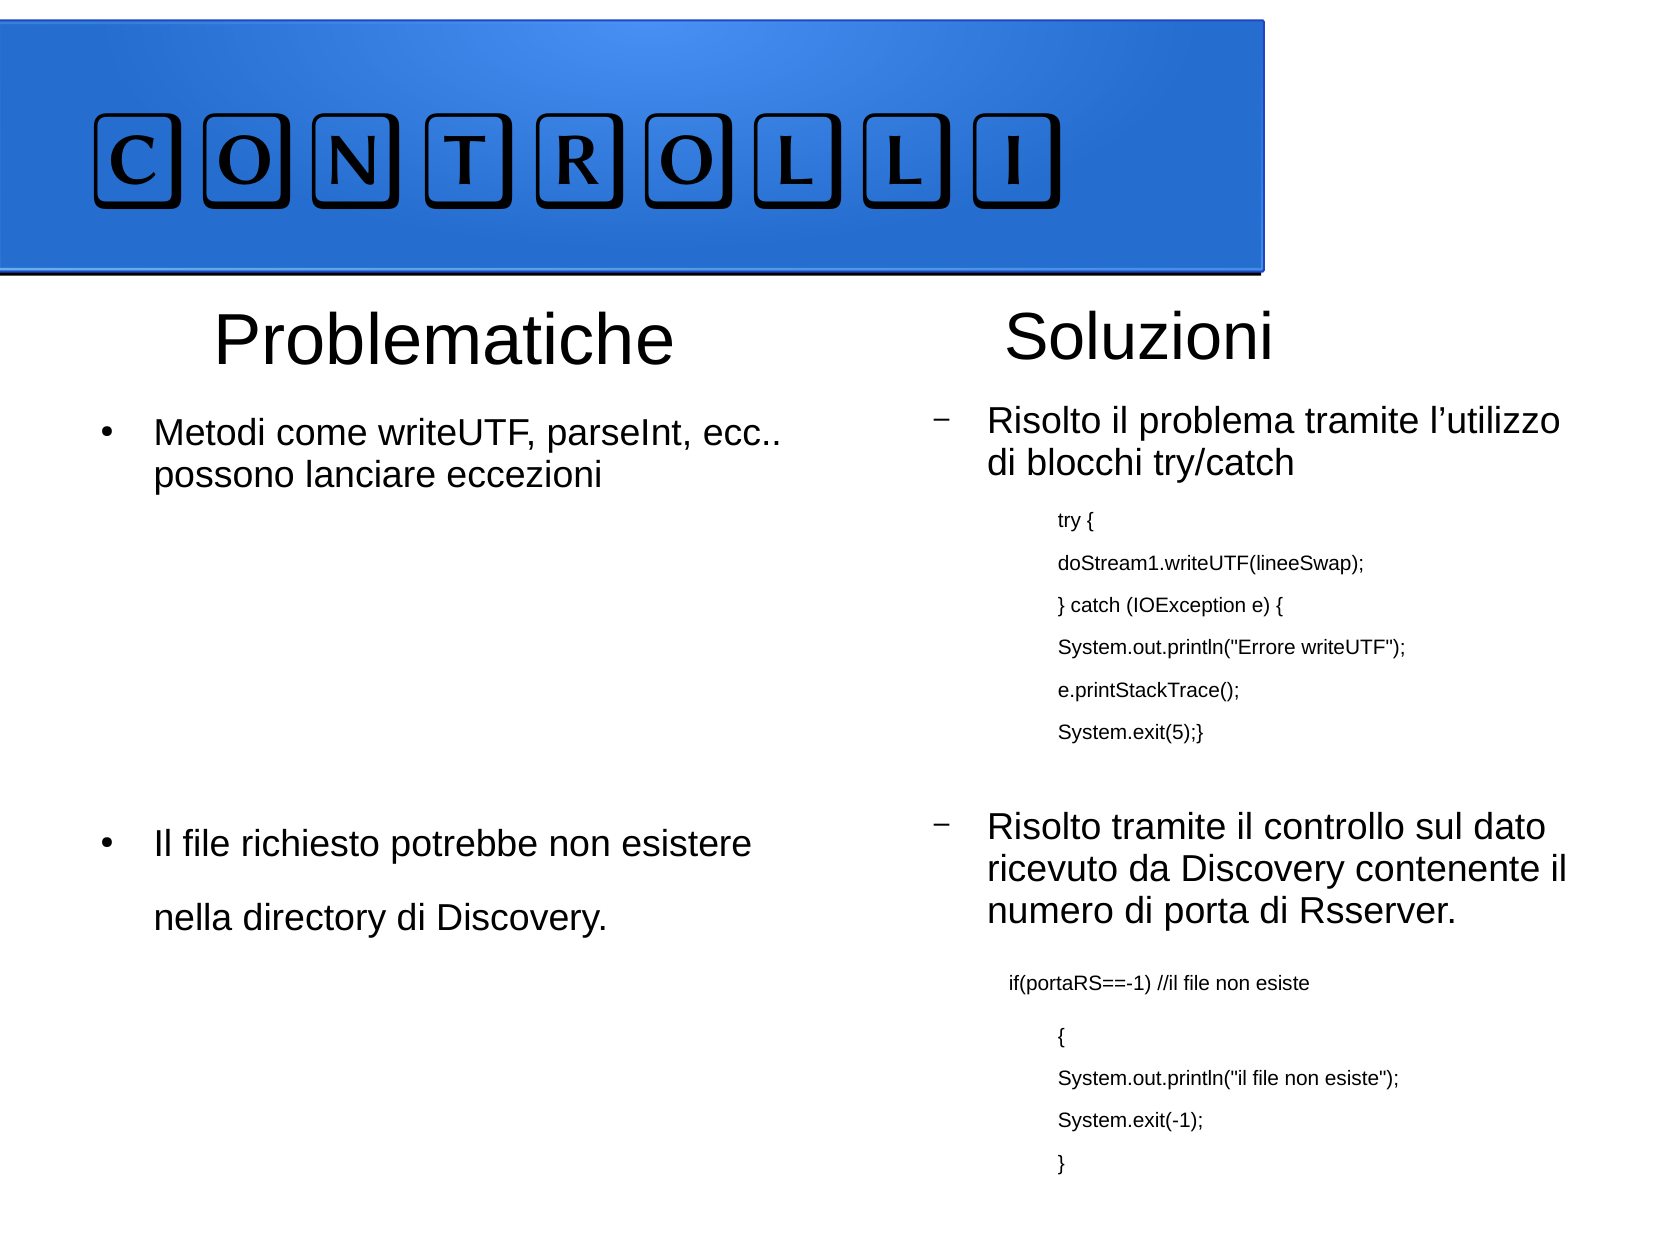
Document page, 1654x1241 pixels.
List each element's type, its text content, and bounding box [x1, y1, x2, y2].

list Soluzioni Risolto il problema tramite l’utilizzo di blocchi try/catch try { doStream1.writeUTF(lineeSwap); } catch (IOException e) { System.out.println("Errore writeUTF"); e.printStackTrace(); System.exit(5);} Risolto tramite il controllo sul dato ricevuto da Discovery contenente il numero di porta di Rsserver. if(portaRS==-1) //il file non esiste { System.out.println("il file non esiste"); System.exit(-1); } [845, 299, 1572, 1231]
title CONTROLLI [82, 47, 1235, 252]
list Problematiche Metodi come writeUTF, parseInt, ecc.. possono lanciare eccezioni Il file richiesto potrebbe non esistere nella directory di Discovery. [82, 299, 809, 1019]
